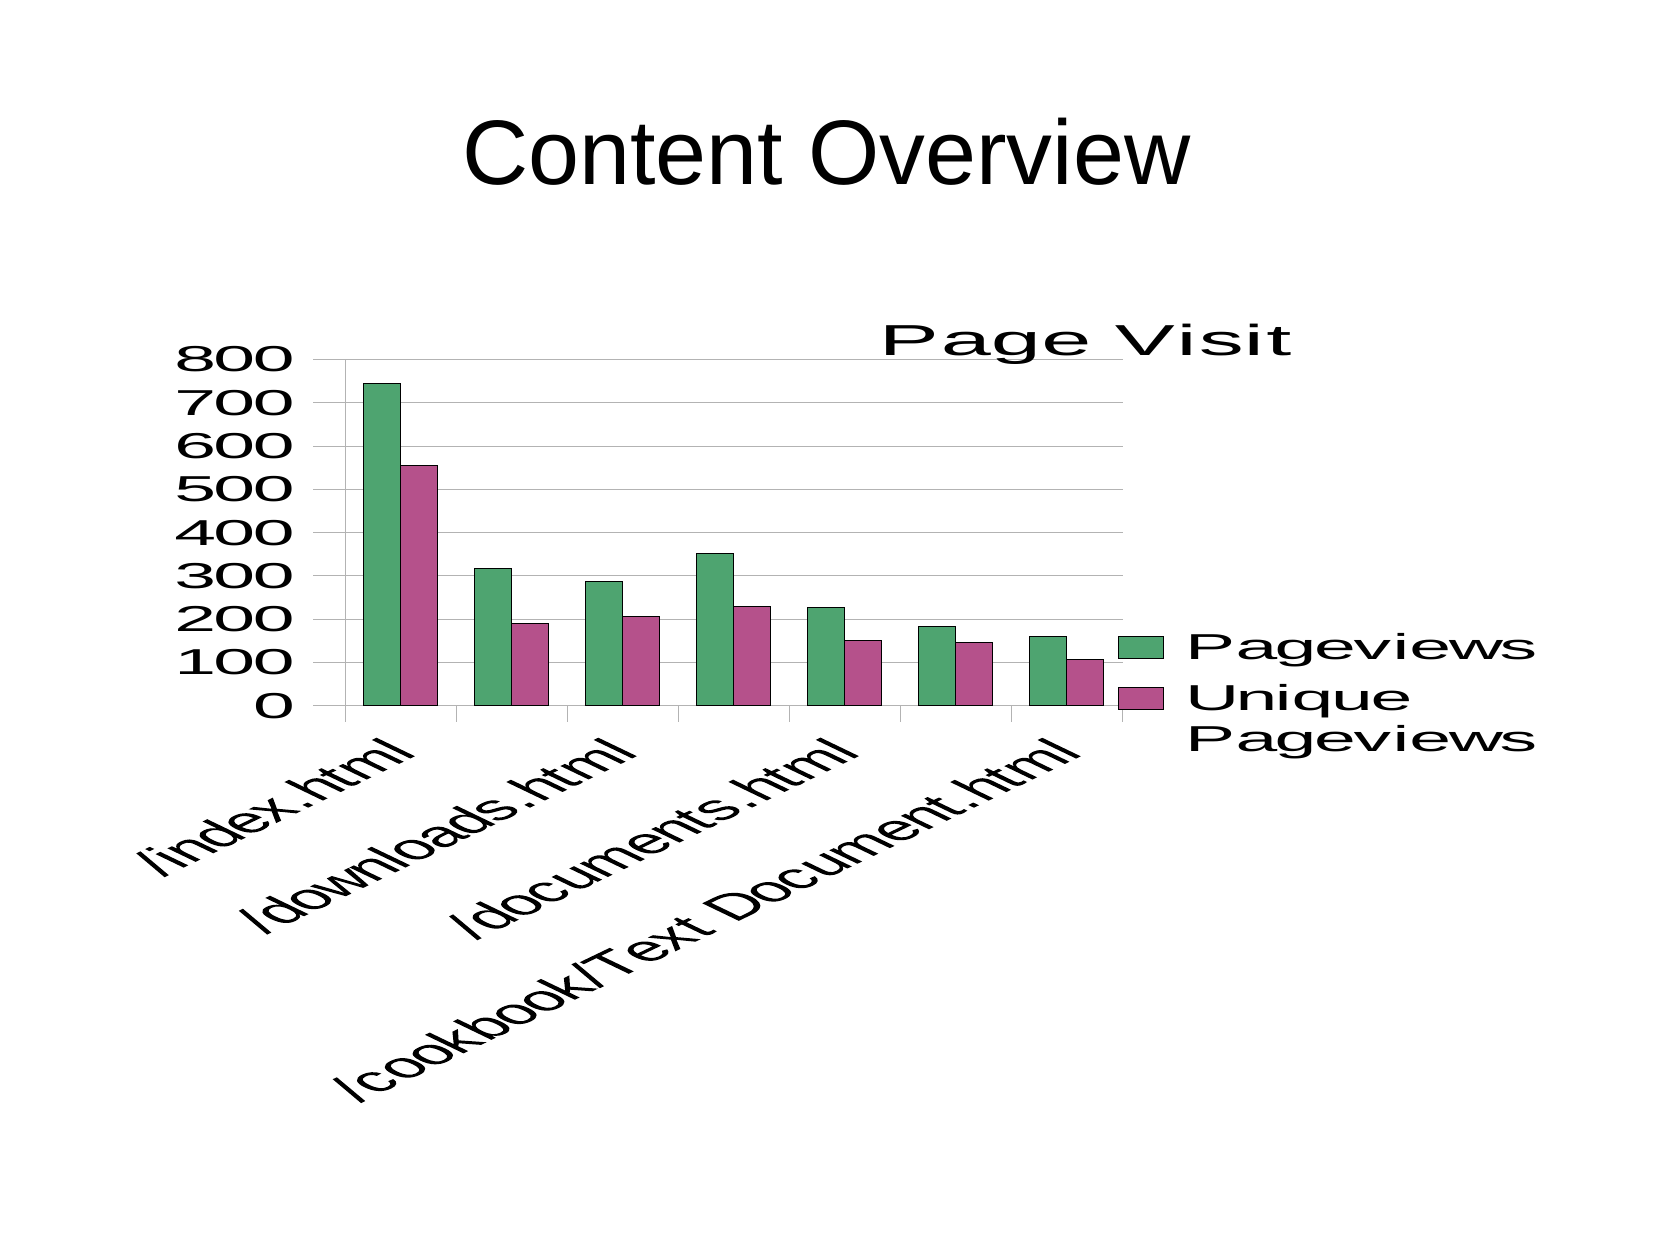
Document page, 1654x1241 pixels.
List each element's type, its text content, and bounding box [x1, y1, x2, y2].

chart [82, 290, 1571, 1109]
title Content Overview [82, 49, 1571, 257]
